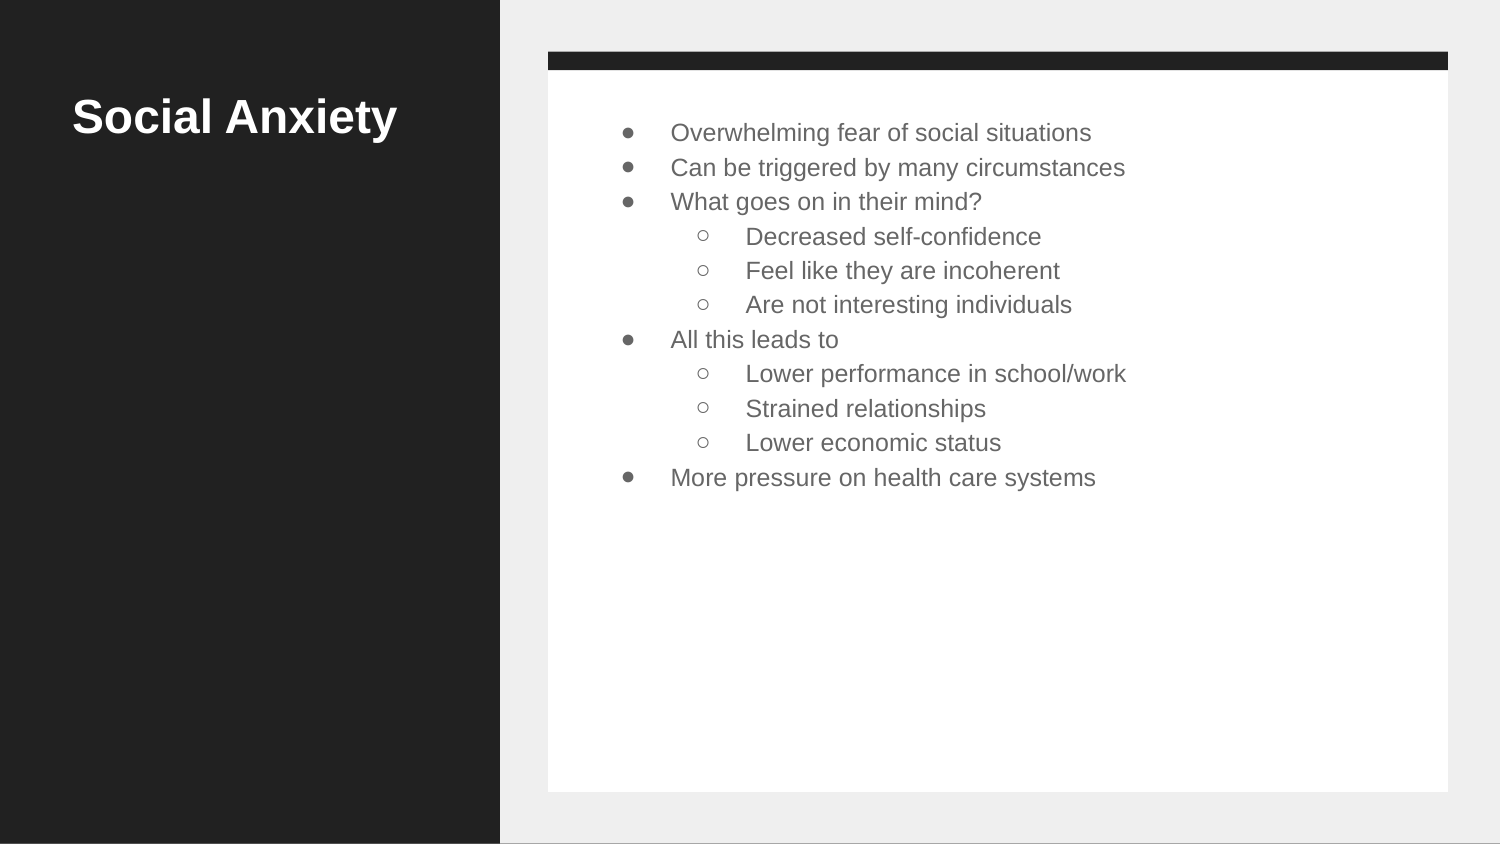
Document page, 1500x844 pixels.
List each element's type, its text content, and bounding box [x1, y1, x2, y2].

title Social Anxiety [57, 70, 443, 792]
list Overwhelming fear of social situations Can be triggered by many circumstances What goes on in their mind? Decreased self-confidence Feel like they are incoherent Are not interesting individuals All this leads to Lower performance in school/work Strained relationships Lower economic status More pressure on health care systems [580, 97, 1416, 756]
